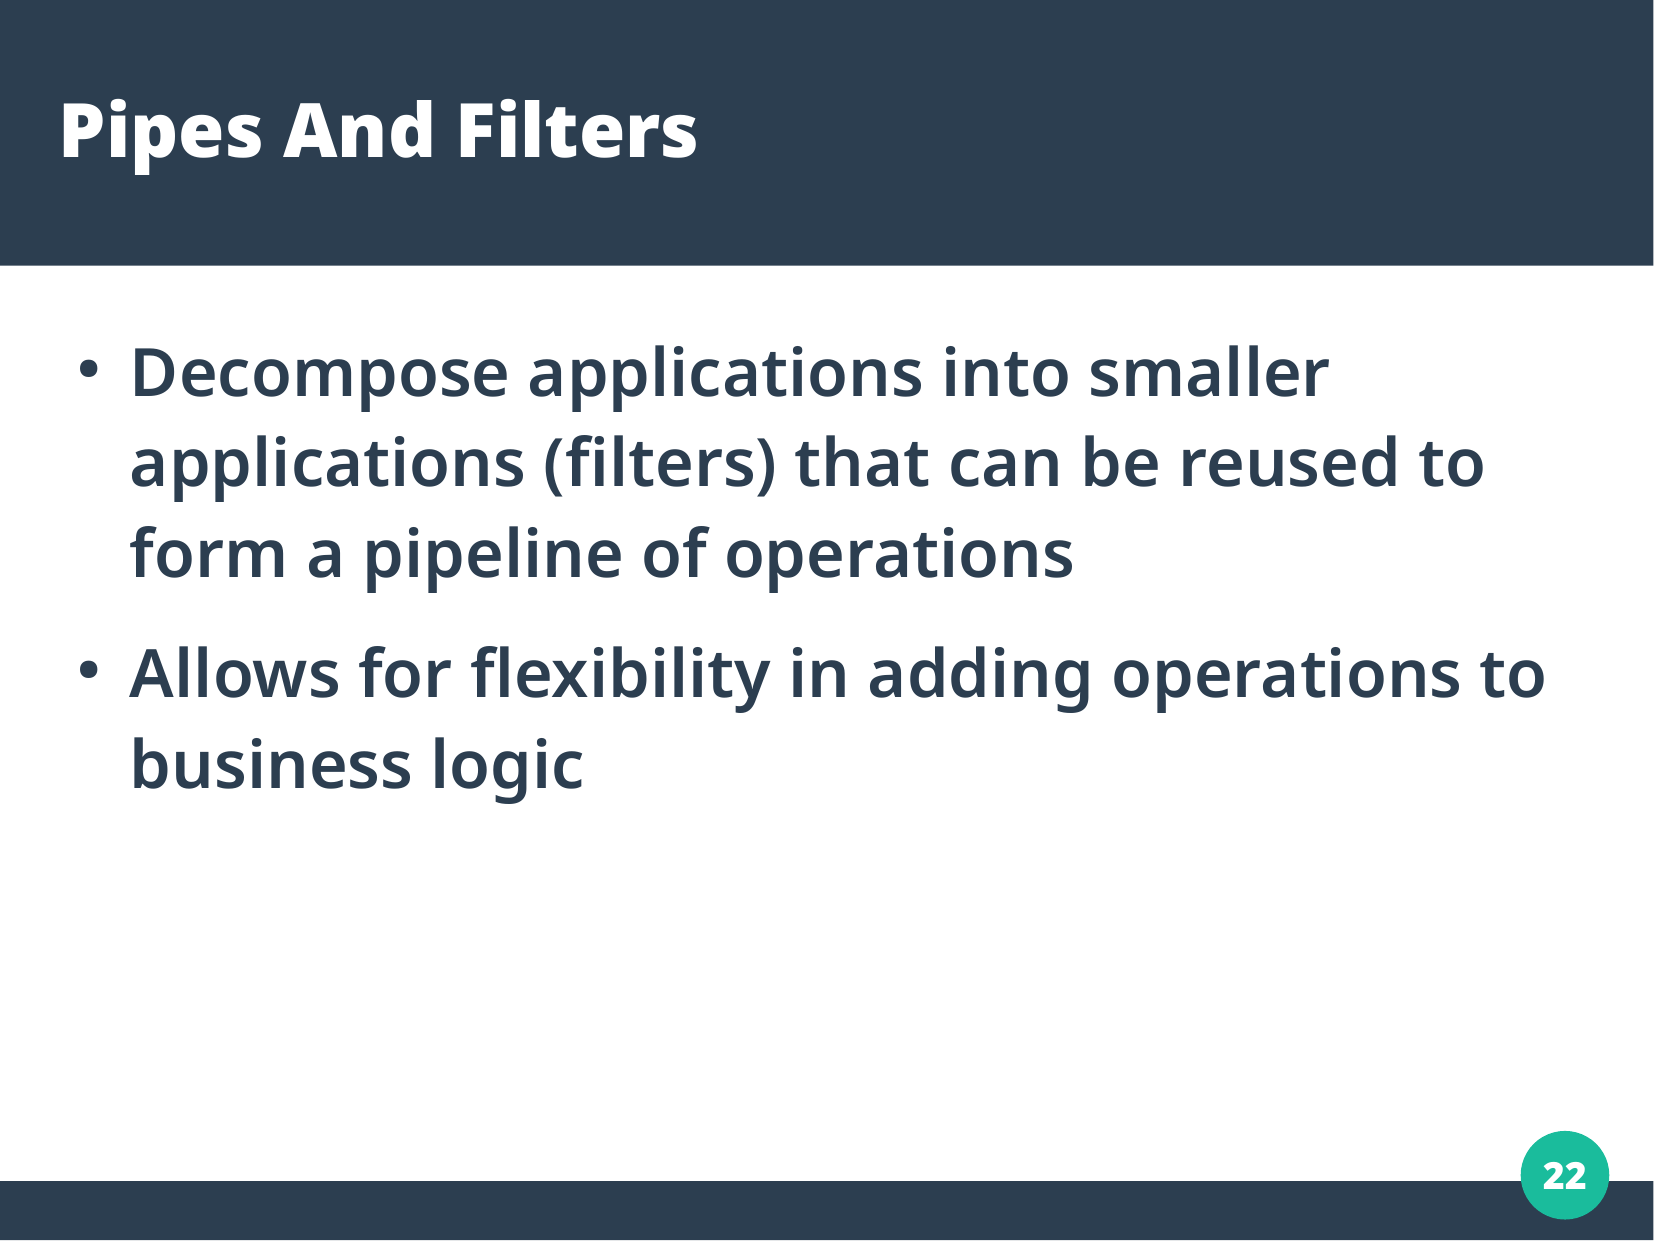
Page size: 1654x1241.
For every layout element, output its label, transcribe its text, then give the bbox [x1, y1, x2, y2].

list Decompose applications into smaller applications (filters) that can be reused to form a pipeline of operations Allows for flexibility in adding operations to business logic [59, 324, 1595, 1152]
title Pipes And Filters [59, 49, 1595, 207]
